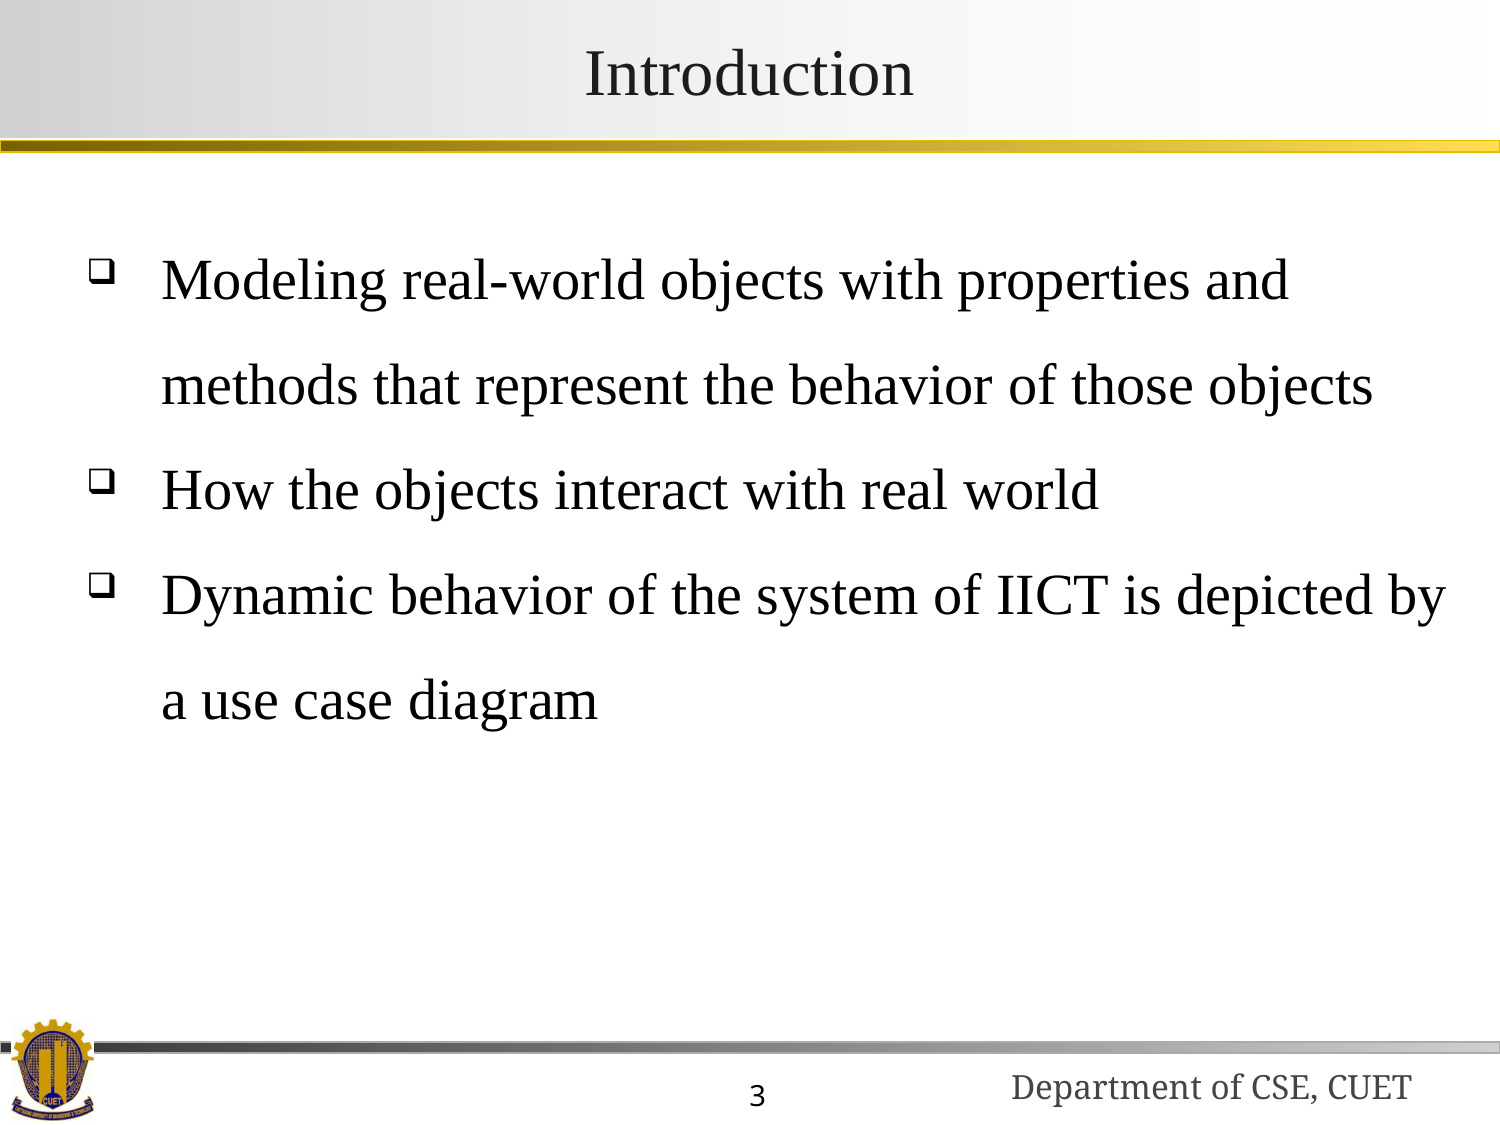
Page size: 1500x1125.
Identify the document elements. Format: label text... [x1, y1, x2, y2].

title Introduction [0, 0, 1500, 138]
picture [11, 1019, 94, 1121]
text_box Modeling real-world objects with properties and methods that represent the behavior of those objects How the objects interact with real world Dynamic behavior of the system of IICT is depicted by a use case diagram [71, 198, 1479, 739]
